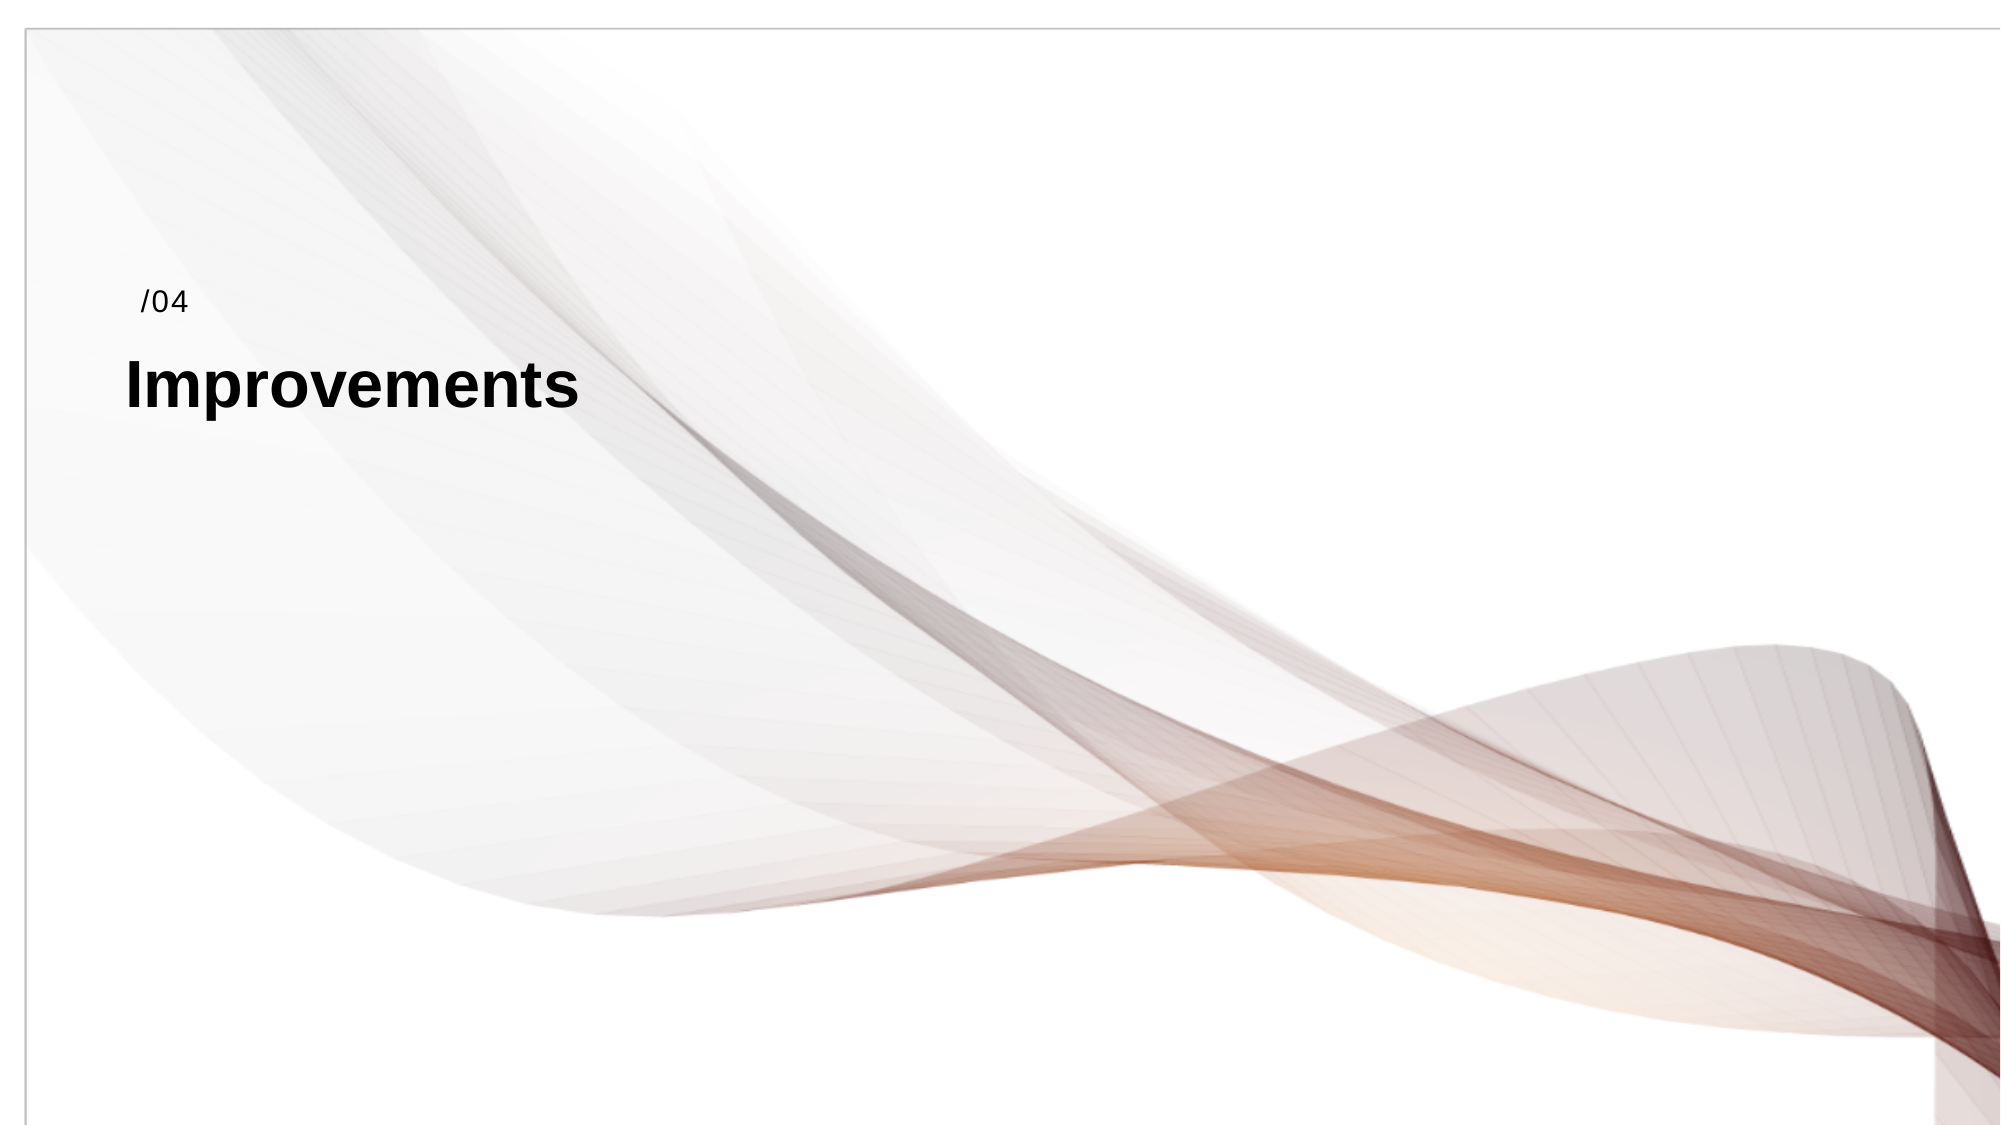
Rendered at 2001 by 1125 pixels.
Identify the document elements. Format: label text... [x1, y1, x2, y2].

text_box /04 [125, 278, 209, 330]
picture [0, 0, 1998, 1125]
title Improvements [109, 326, 847, 435]
